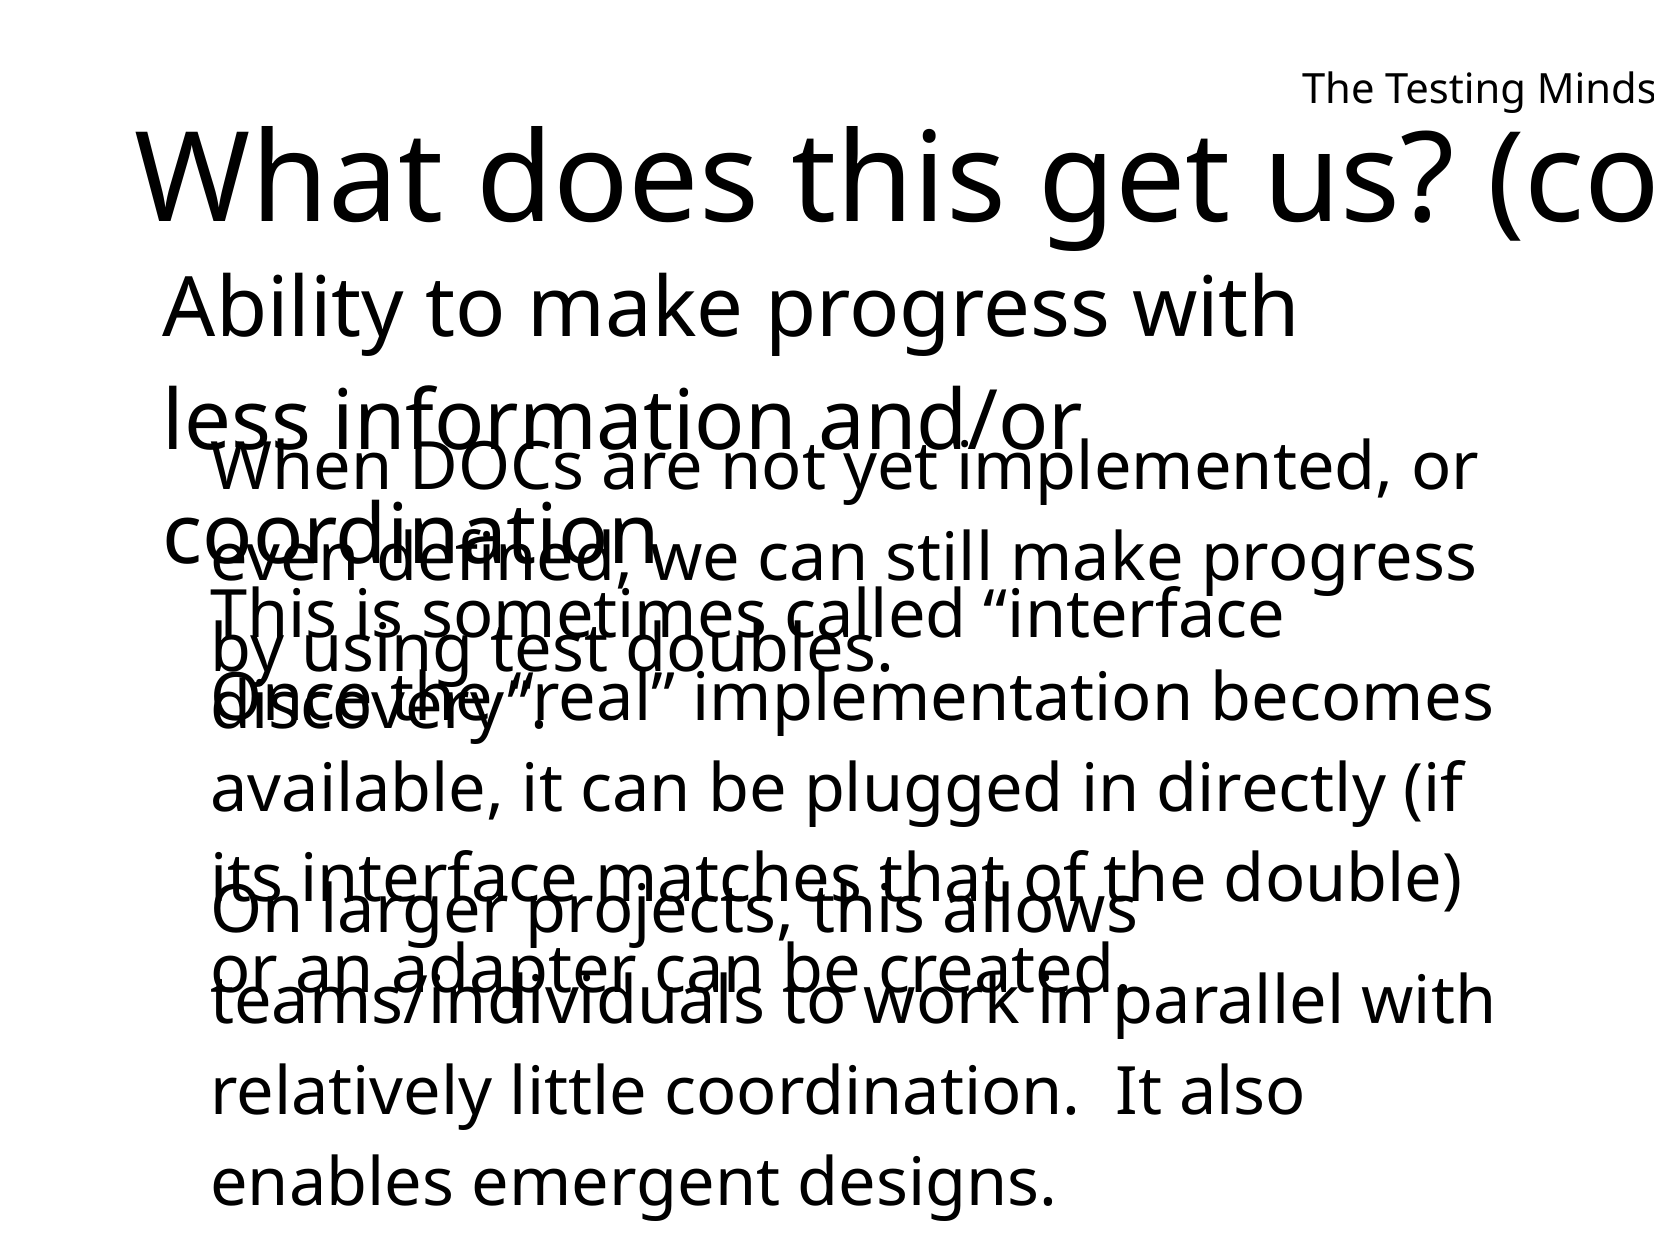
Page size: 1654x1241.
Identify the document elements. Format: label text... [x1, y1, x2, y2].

text_box On larger projects, this allows teams/individuals to work in parallel with relatively little coordination. It also enables emergent designs. [195, 854, 1531, 1053]
text_box Once the “real” implementation becomes available, it can be plugged in directly (if its interface matches that of the double) or an adapter can be created. [195, 641, 1531, 841]
text_box When DOCs are not yet implemented, or even defined, we can still make progress by using test doubles. [195, 411, 1531, 556]
text_box This is sometimes called “interface discovery”. [195, 558, 1531, 641]
text_box Ability to make progress with less information and/or coordination [148, 240, 1411, 408]
text_box What does this get us? (cont) [120, 80, 1508, 211]
text_box The Testing Mindset [1287, 51, 1616, 106]
